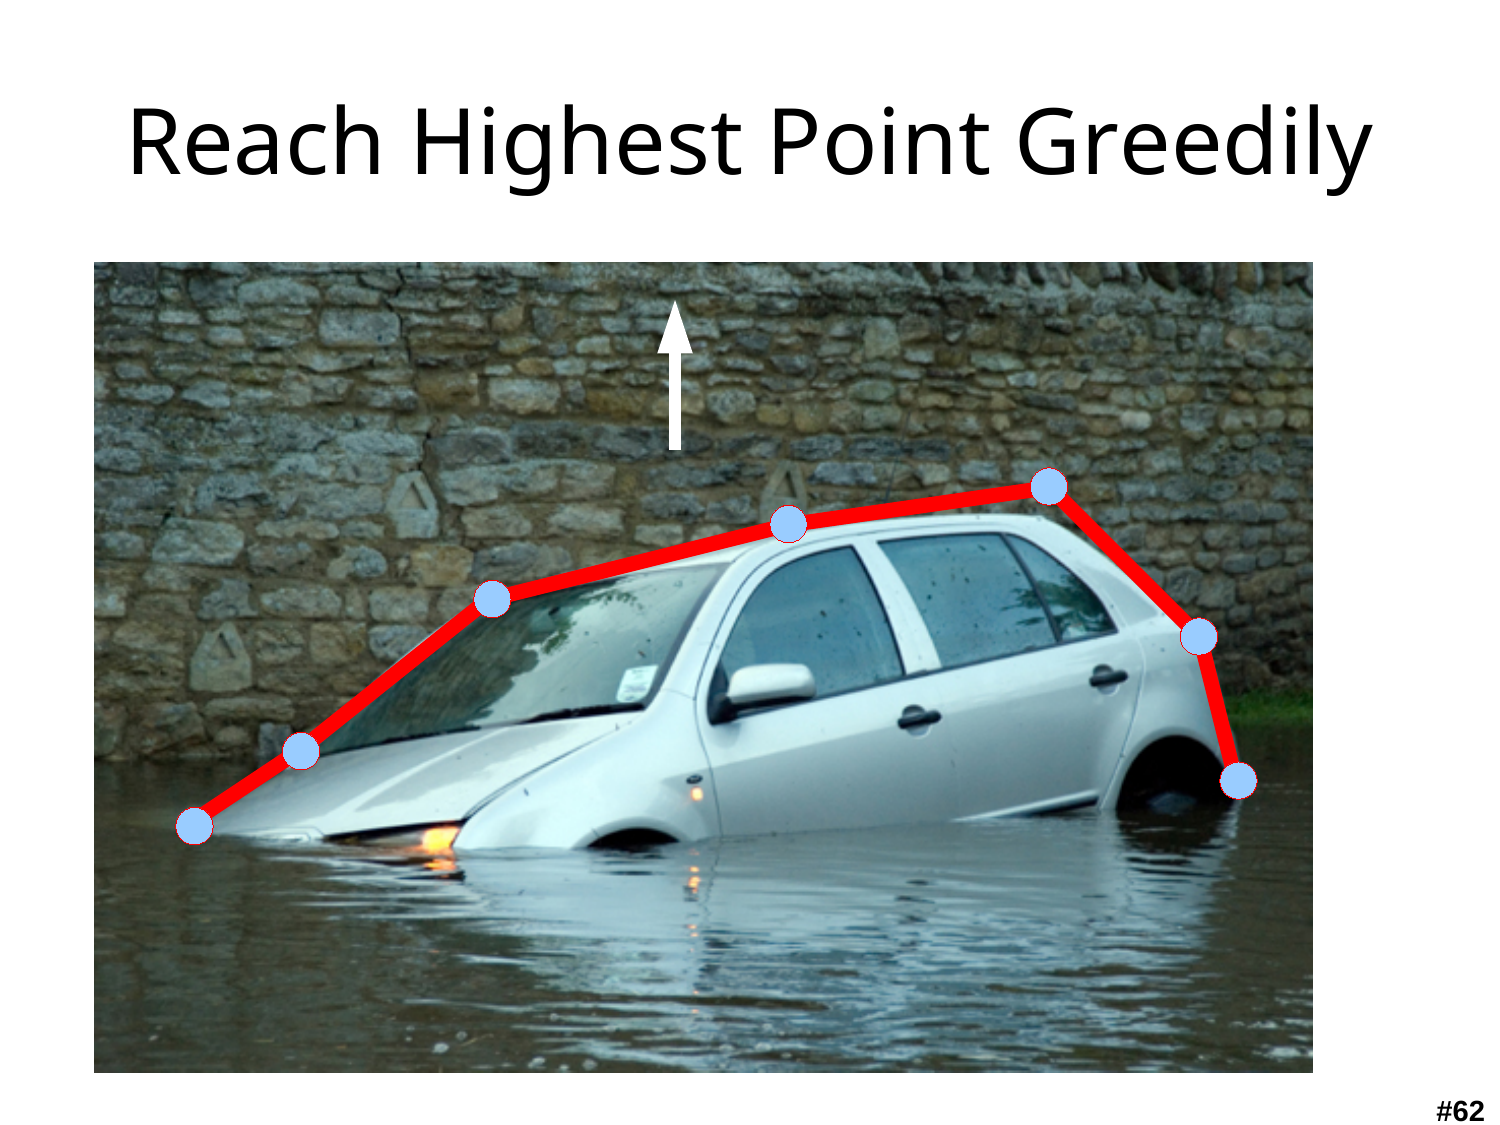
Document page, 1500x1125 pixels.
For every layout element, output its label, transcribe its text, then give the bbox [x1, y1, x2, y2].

text_box [282, 732, 320, 770]
text_box [769, 505, 808, 543]
text_box [1180, 617, 1218, 656]
picture [94, 262, 1313, 1073]
text_box [175, 807, 214, 845]
title Reach Highest Point Greedily [24, 45, 1476, 233]
text_box [473, 580, 512, 618]
text_box [1030, 467, 1068, 506]
text_box [1219, 761, 1258, 800]
